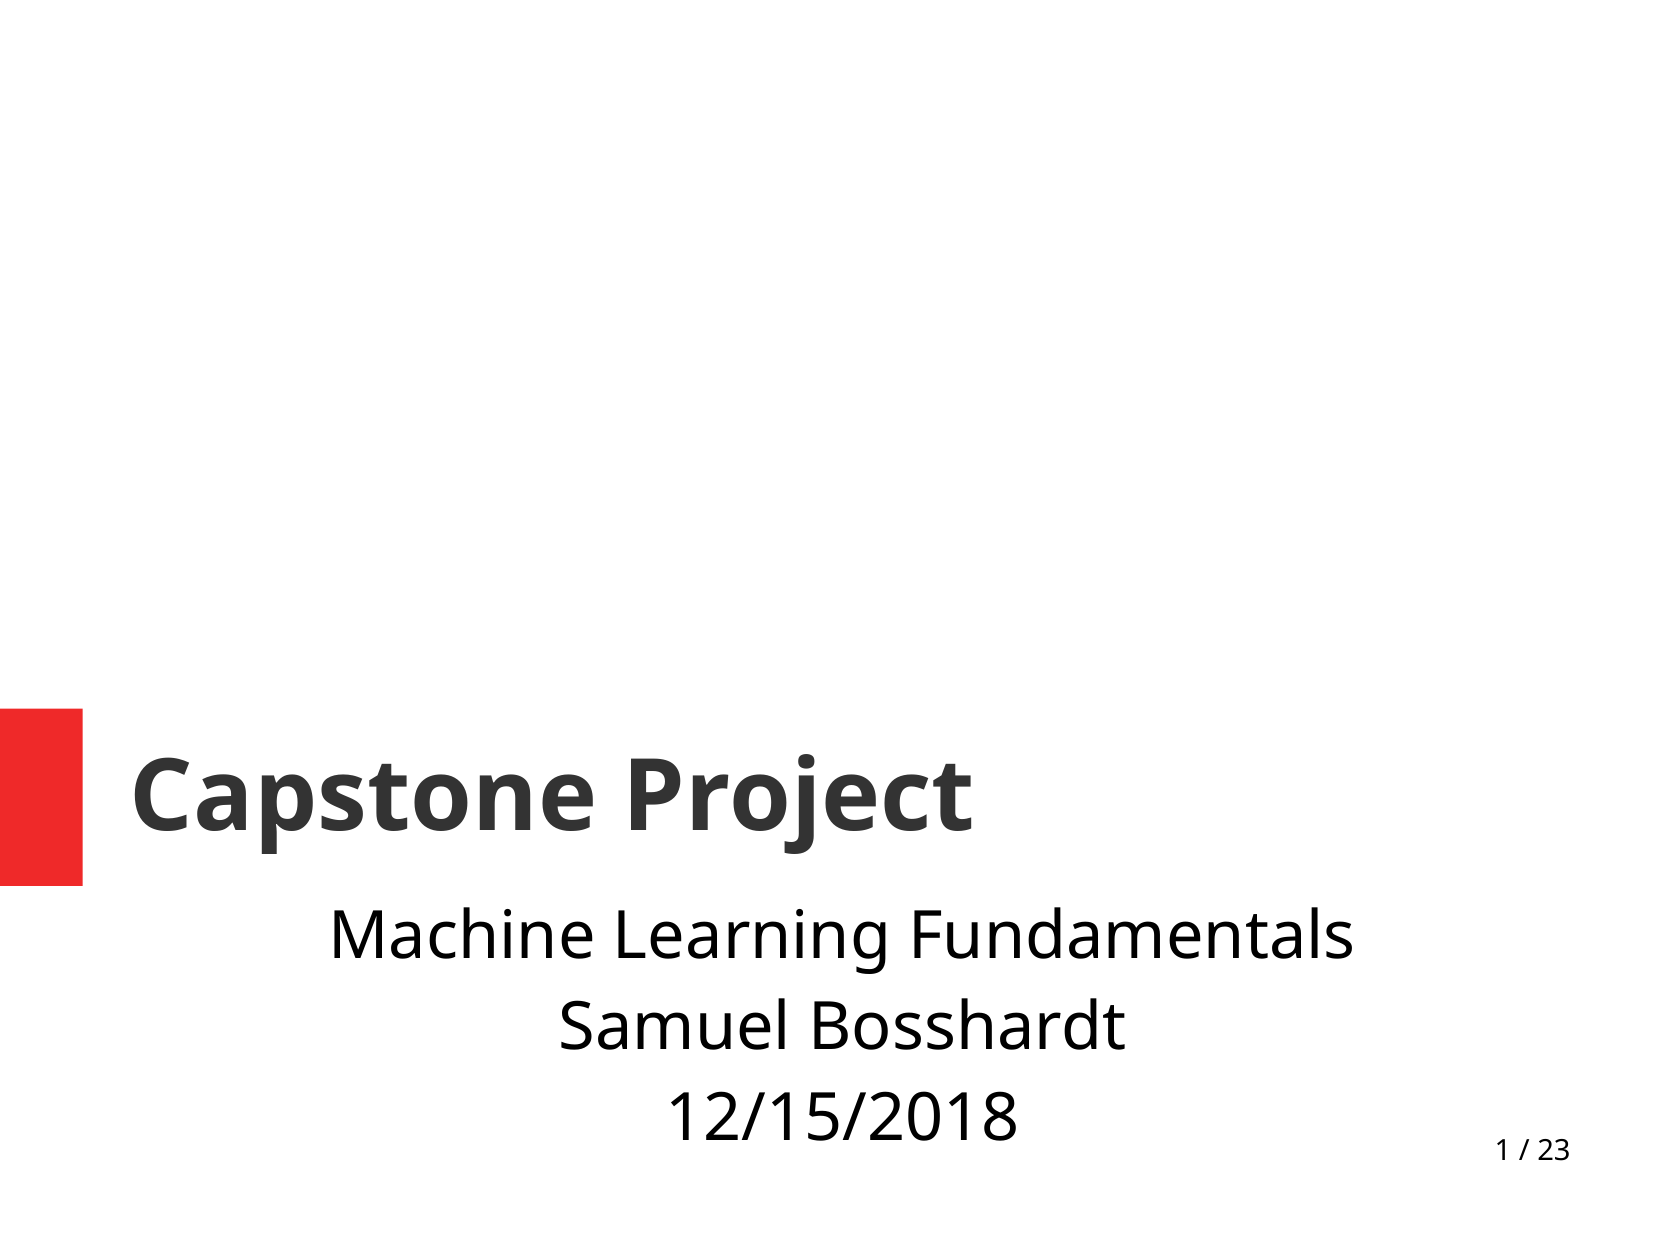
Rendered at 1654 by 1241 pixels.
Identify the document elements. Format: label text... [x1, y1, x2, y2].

subtitle Machine Learning Fundamentals Samuel Bosshardt 12/15/2018 [139, 906, 1546, 1141]
title Capstone Project [129, 655, 1536, 928]
